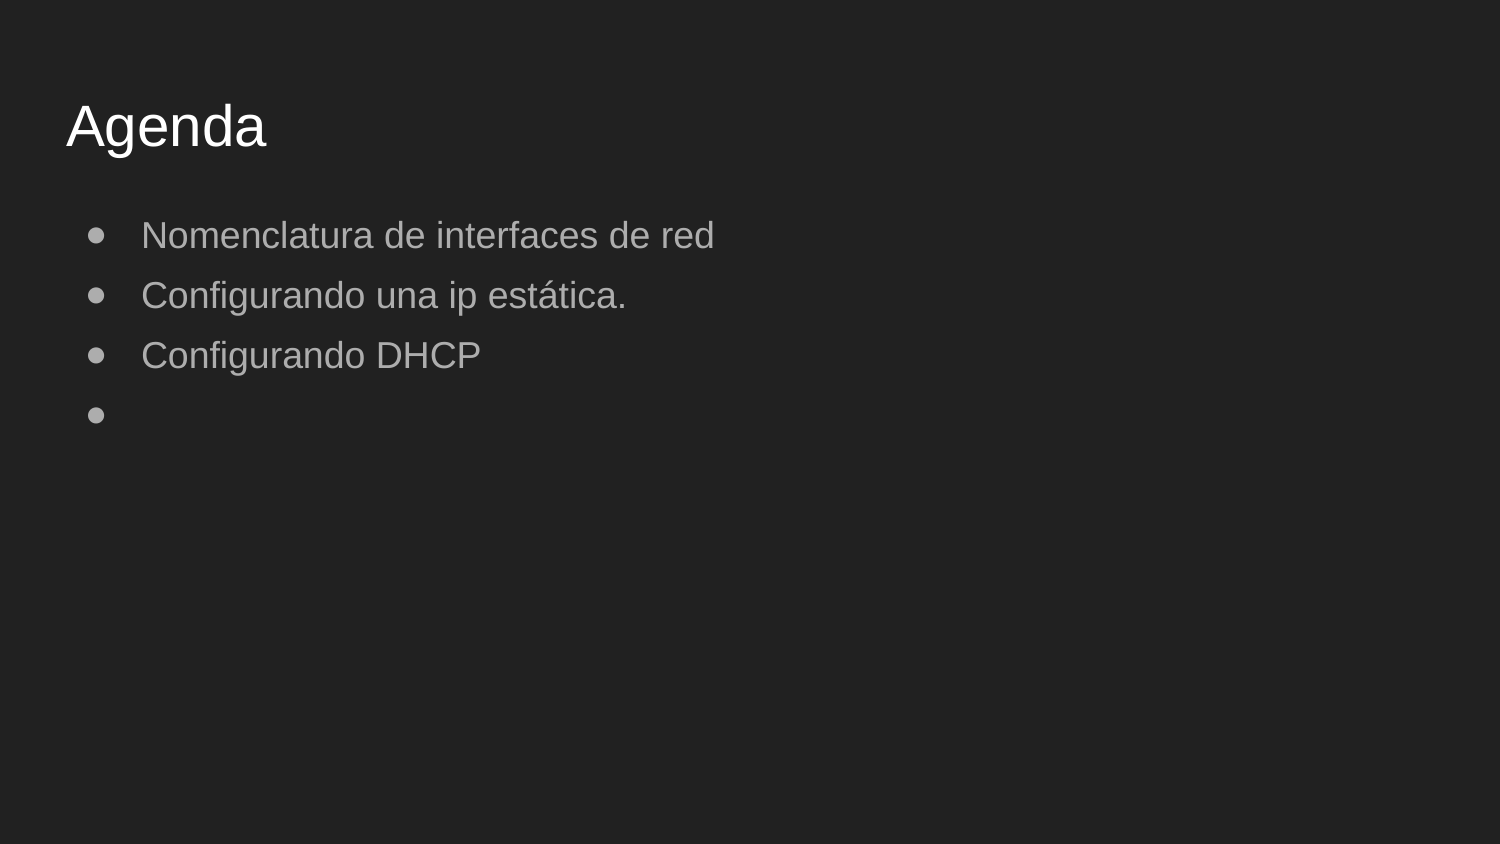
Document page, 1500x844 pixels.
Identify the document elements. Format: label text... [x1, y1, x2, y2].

title Agenda [51, 72, 1449, 167]
list Nomenclatura de interfaces de red Configurando una ip estática. Configurando DHCP [51, 189, 1449, 750]
